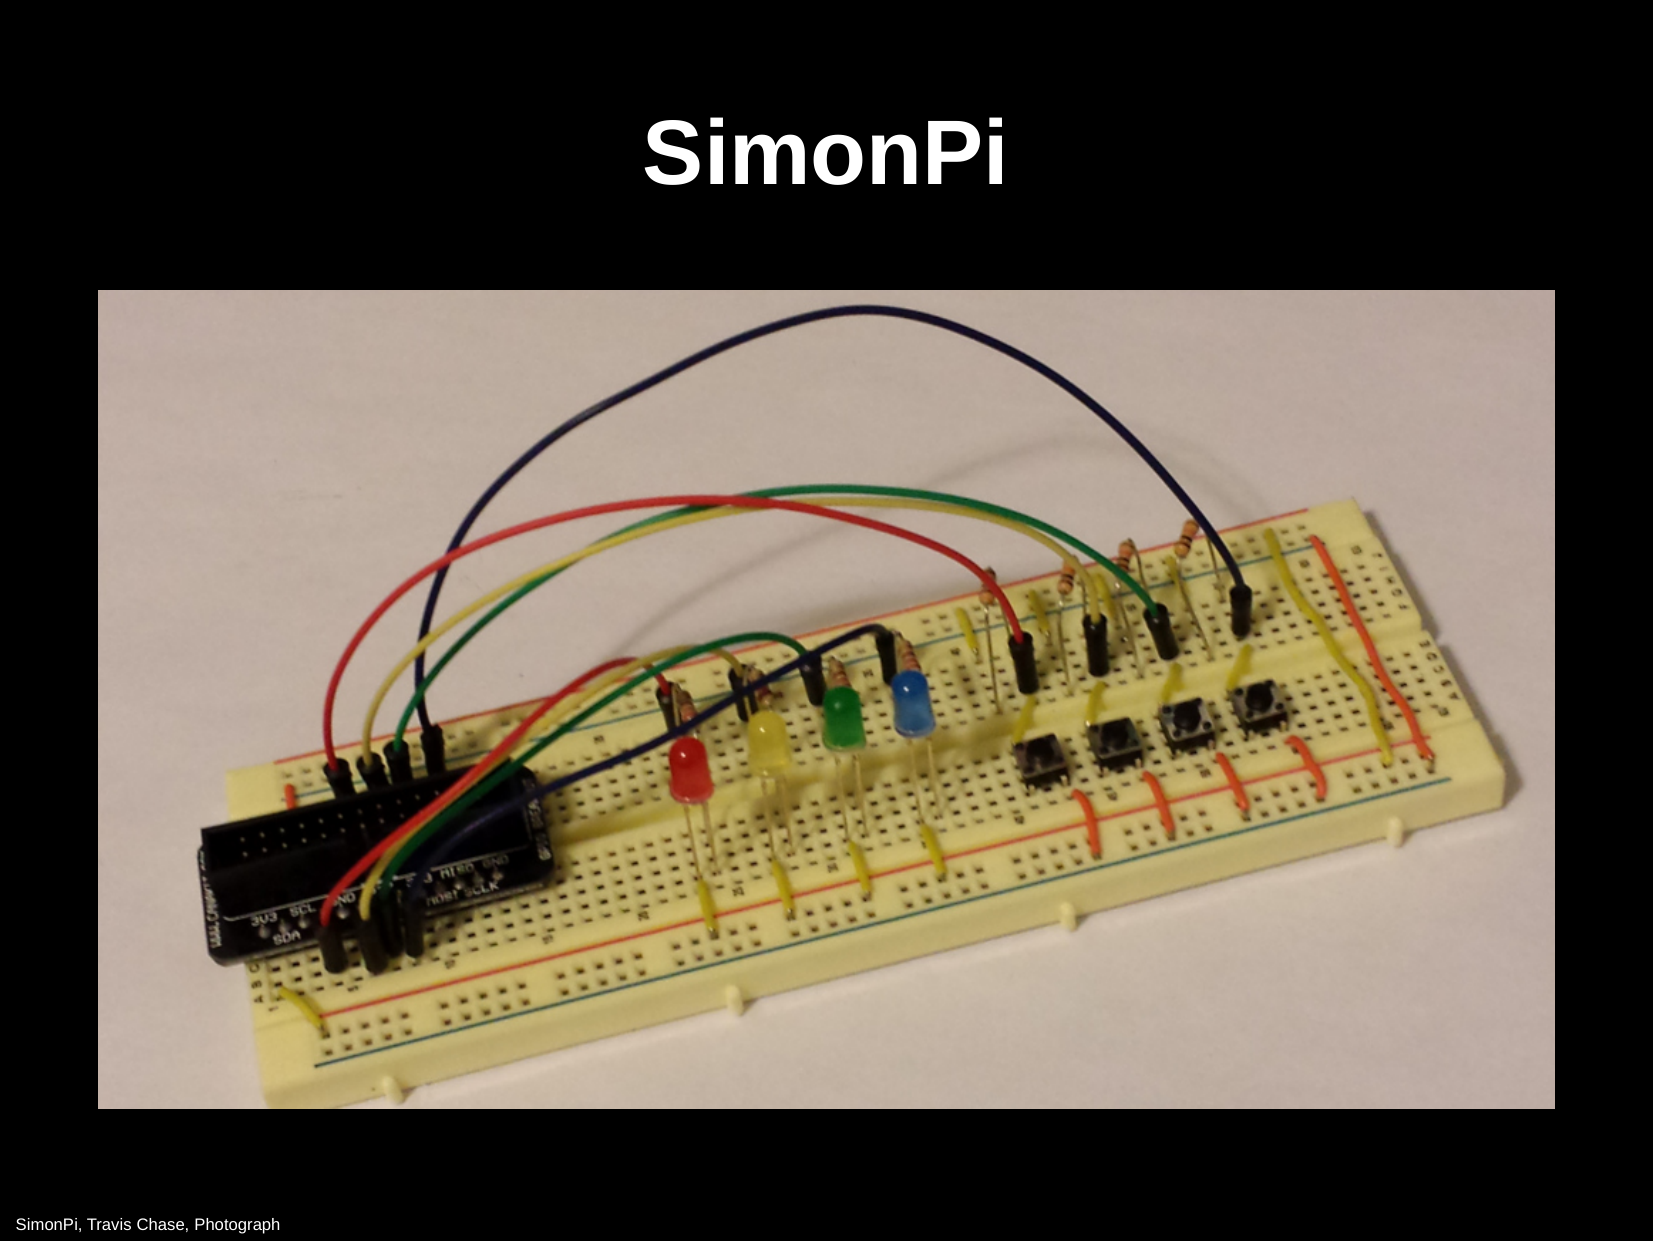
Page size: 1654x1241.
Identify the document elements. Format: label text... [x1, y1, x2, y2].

title SimonPi [82, 49, 1571, 257]
picture [98, 290, 1555, 1109]
text_box SimonPi, Travis Chase, Photograph [0, 1207, 295, 1241]
